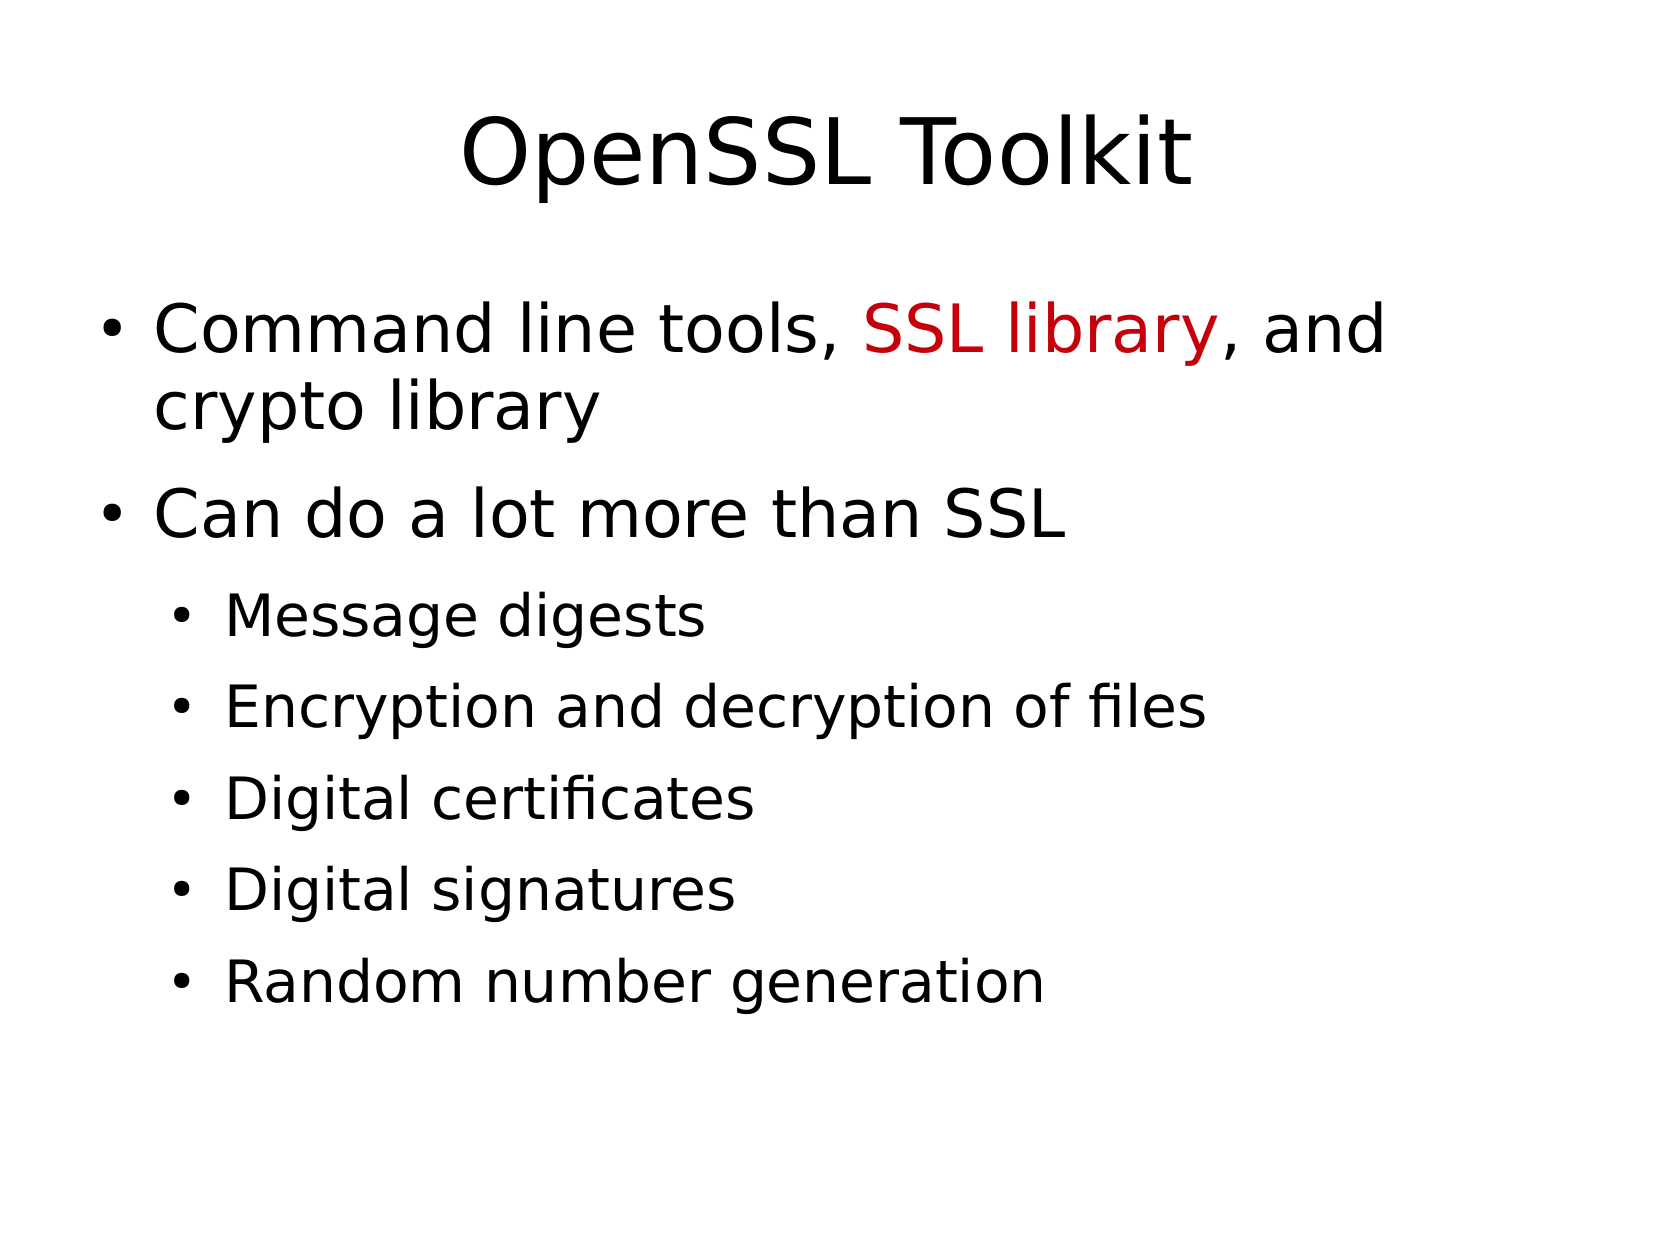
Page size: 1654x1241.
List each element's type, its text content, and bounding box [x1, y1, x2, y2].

list Command line tools, SSL library, and crypto library Can do a lot more than SSL Message digests Encryption and decryption of files Digital certificates Digital signatures Random number generation [82, 290, 1571, 1109]
title OpenSSL Toolkit [82, 56, 1571, 250]
